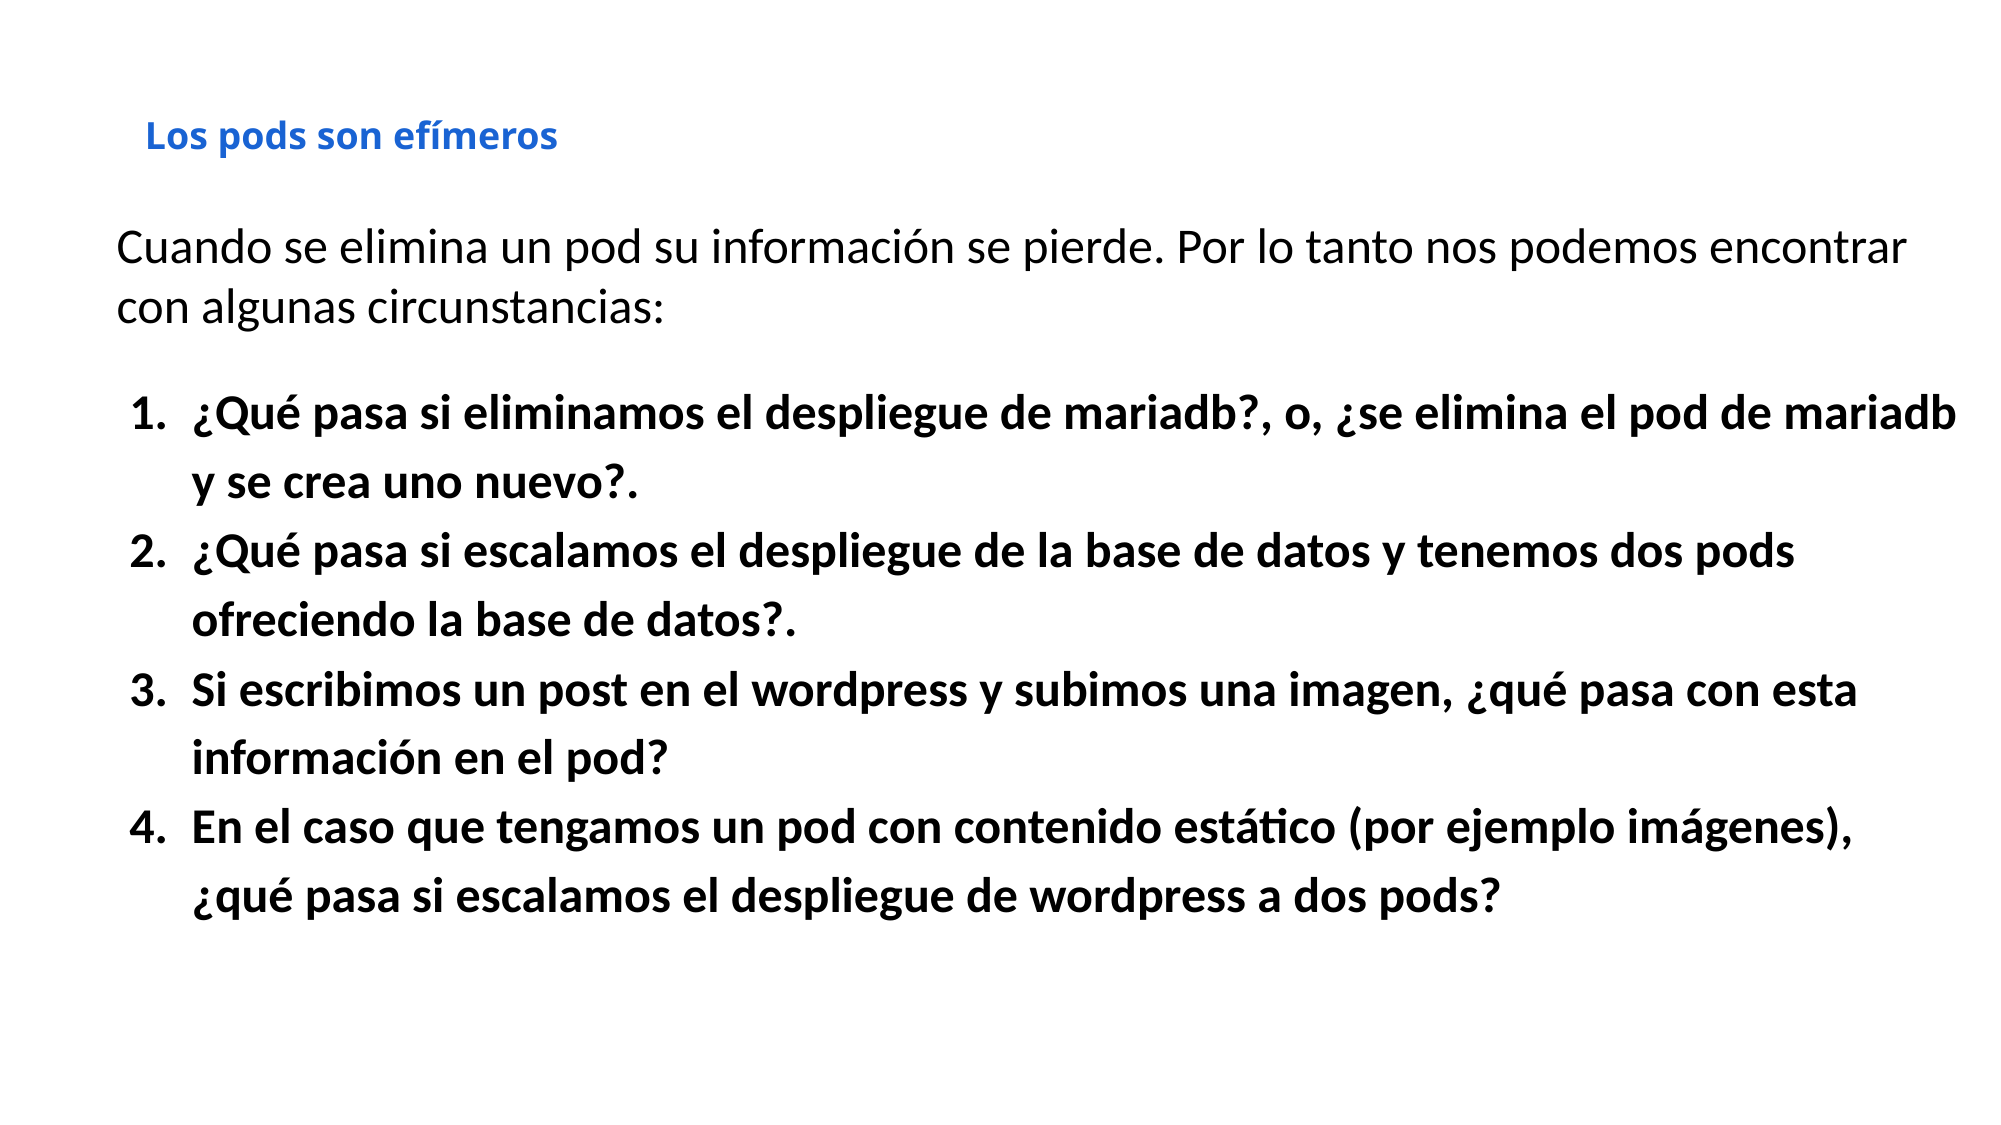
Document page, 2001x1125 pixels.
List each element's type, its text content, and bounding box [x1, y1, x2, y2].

text_box Los pods son efímeros [144, 109, 560, 161]
text_box Cuando se elimina un pod su información se pierde. Por lo tanto nos podemos encontrar con algunas circunstancias: ¿Qué pasa si eliminamos el despliegue de mariadb?, o, ¿se elimina el pod de mariadb y se crea uno nuevo?. ¿Qué pasa si escalamos el despliegue de la base de datos y tenemos dos pods ofreciendo la base de datos?. Si escribimos un post en el wordpress y subimos una imagen, ¿qué pasa con esta información en el pod? En el caso que tengamos un pod con contenido estático (por ejemplo imágenes), ¿qué pasa si escalamos el despliegue de wordpress a dos pods? [101, 206, 1977, 419]
